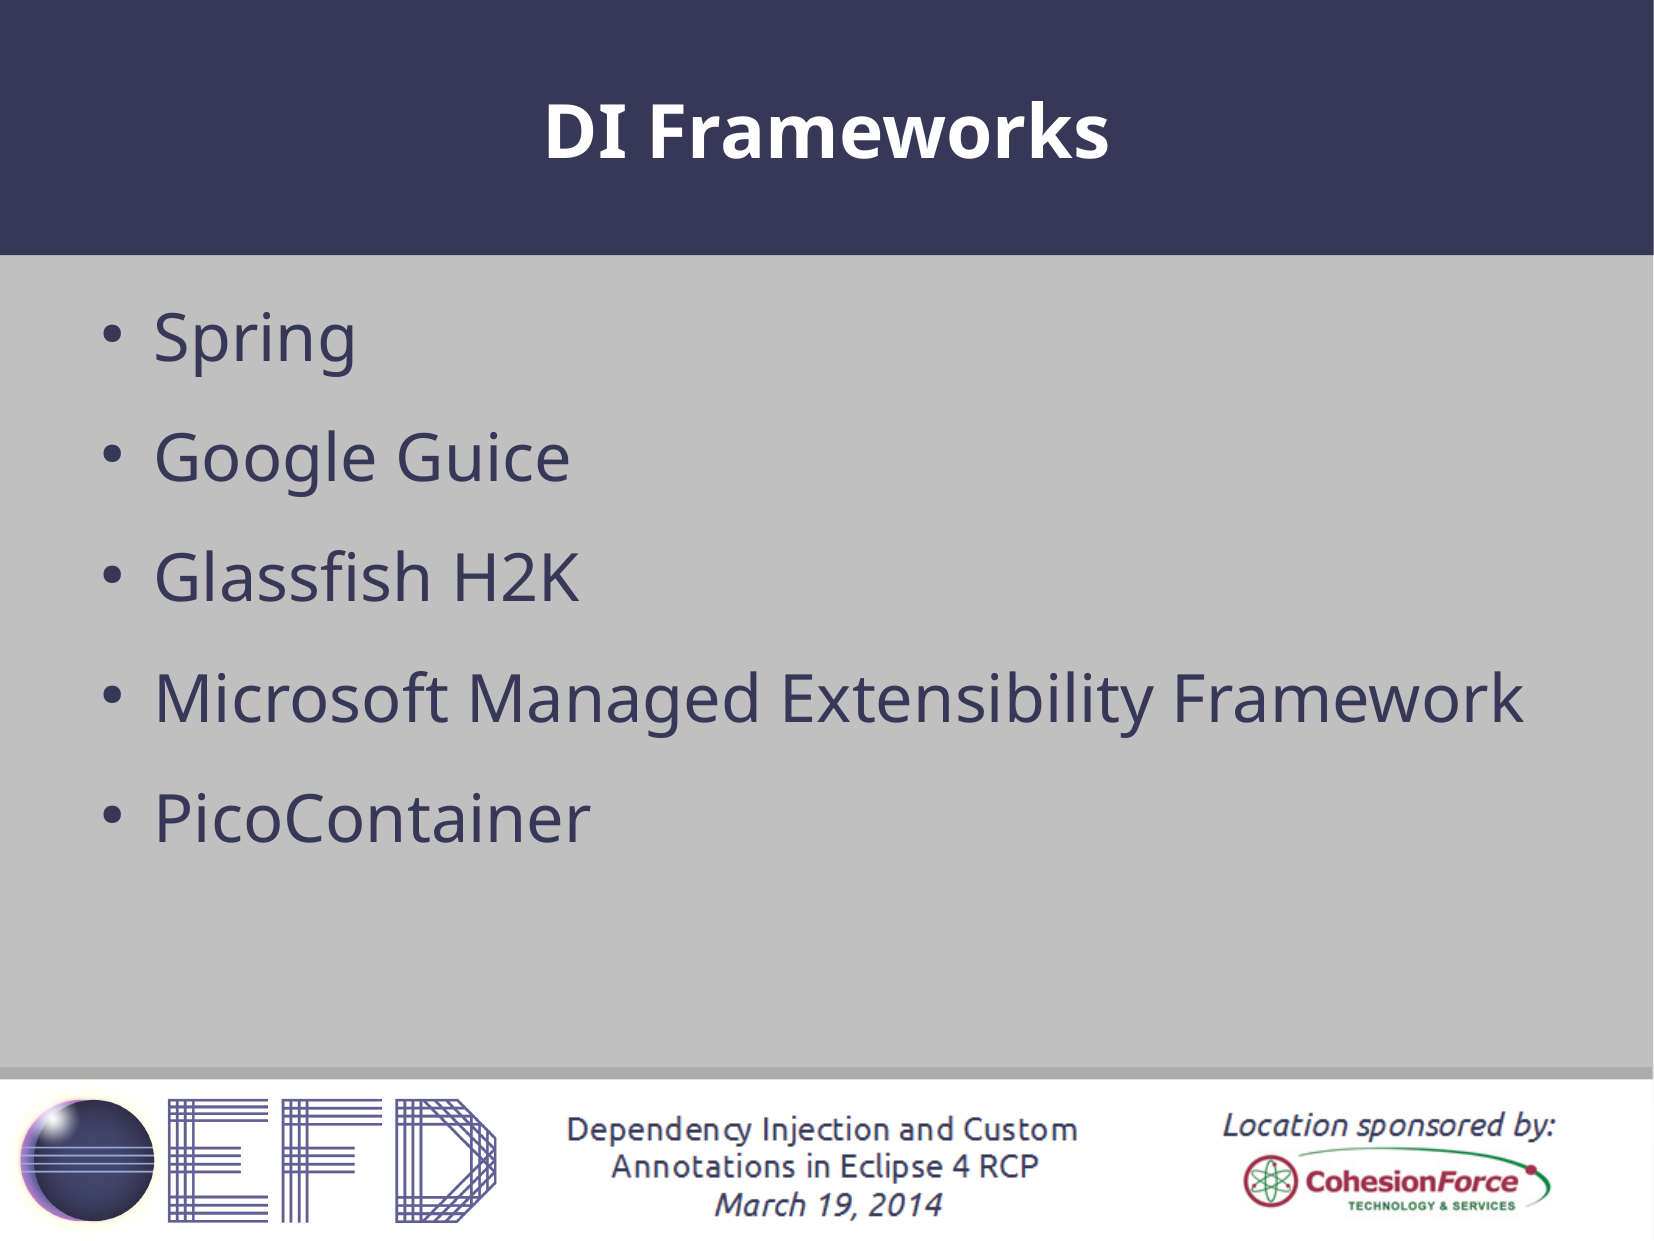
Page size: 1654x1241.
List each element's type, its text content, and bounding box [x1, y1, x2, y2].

picture [1110, 1104, 1654, 1241]
picture [0, 1079, 497, 1241]
list Spring Google Guice Glassfish H2K Microsoft Managed Extensibility Framework PicoContainer [82, 290, 1538, 1109]
picture [549, 1109, 1105, 1241]
title DI Frameworks [82, 25, 1571, 233]
